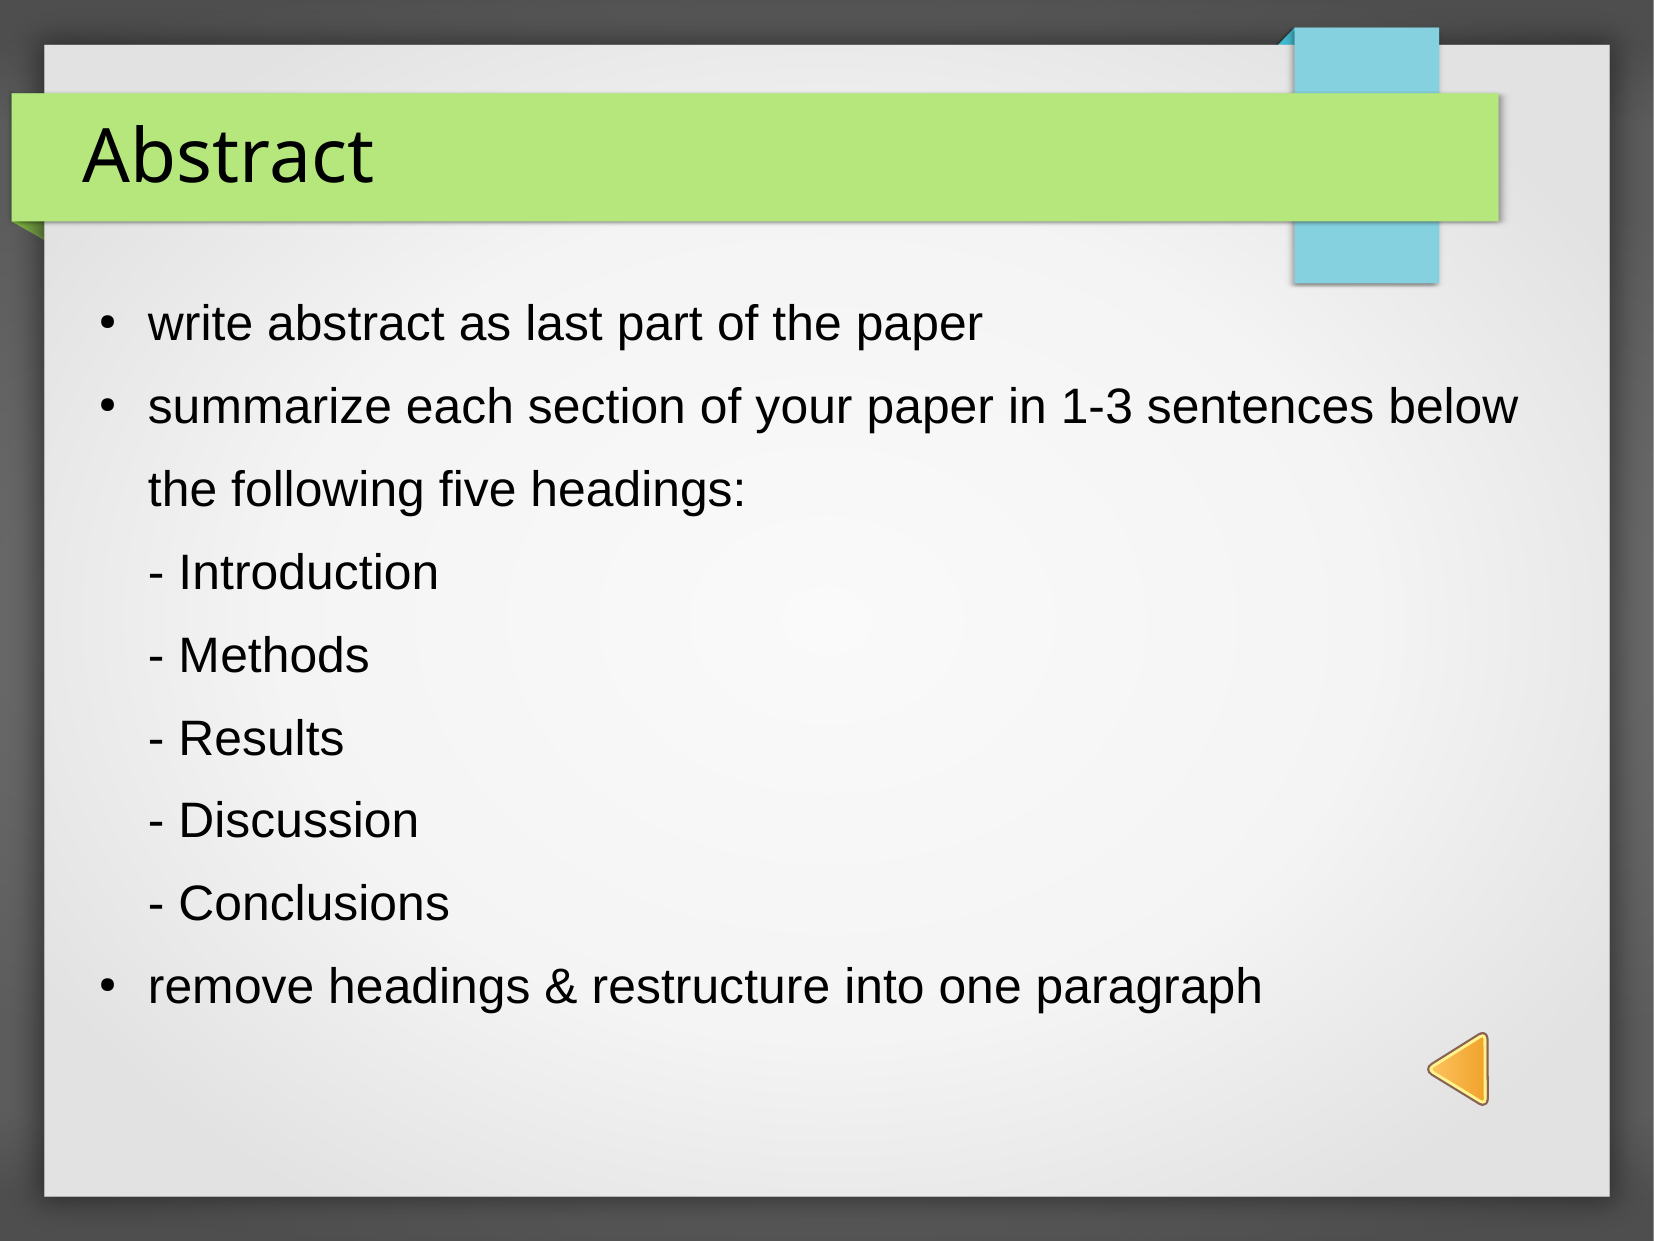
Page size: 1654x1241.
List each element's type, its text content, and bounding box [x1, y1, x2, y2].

picture [0, 0, 1654, 1241]
list write abstract as last part of the paper summarize each section of your paper in 1-3 sentences below the following five headings: - Introduction - Methods - Results - Discussion - Conclusions remove headings & restructure into one paragraph [82, 295, 1571, 1015]
title Abstract [82, 94, 1264, 213]
